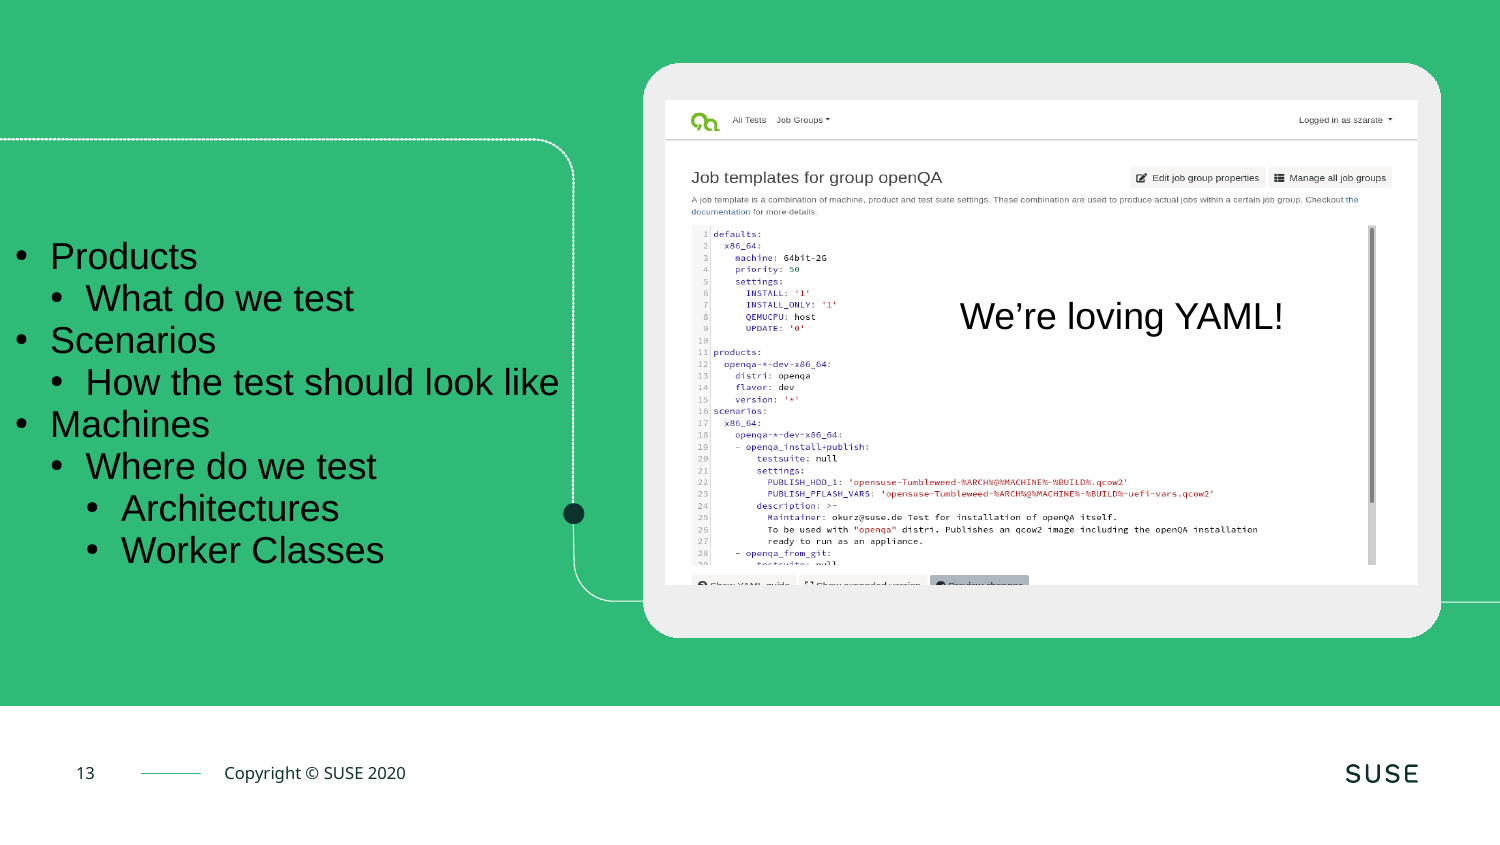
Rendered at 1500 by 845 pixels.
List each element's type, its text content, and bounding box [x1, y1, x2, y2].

picture [665, 100, 1418, 586]
text_box [643, 63, 1441, 638]
picture [1346, 764, 1418, 783]
text_box We’re loving YAML! [945, 288, 1300, 346]
text_box Products What do we test Scenarios How the test should look like Machines Where do we test Architectures Worker Classes [0, 228, 575, 621]
